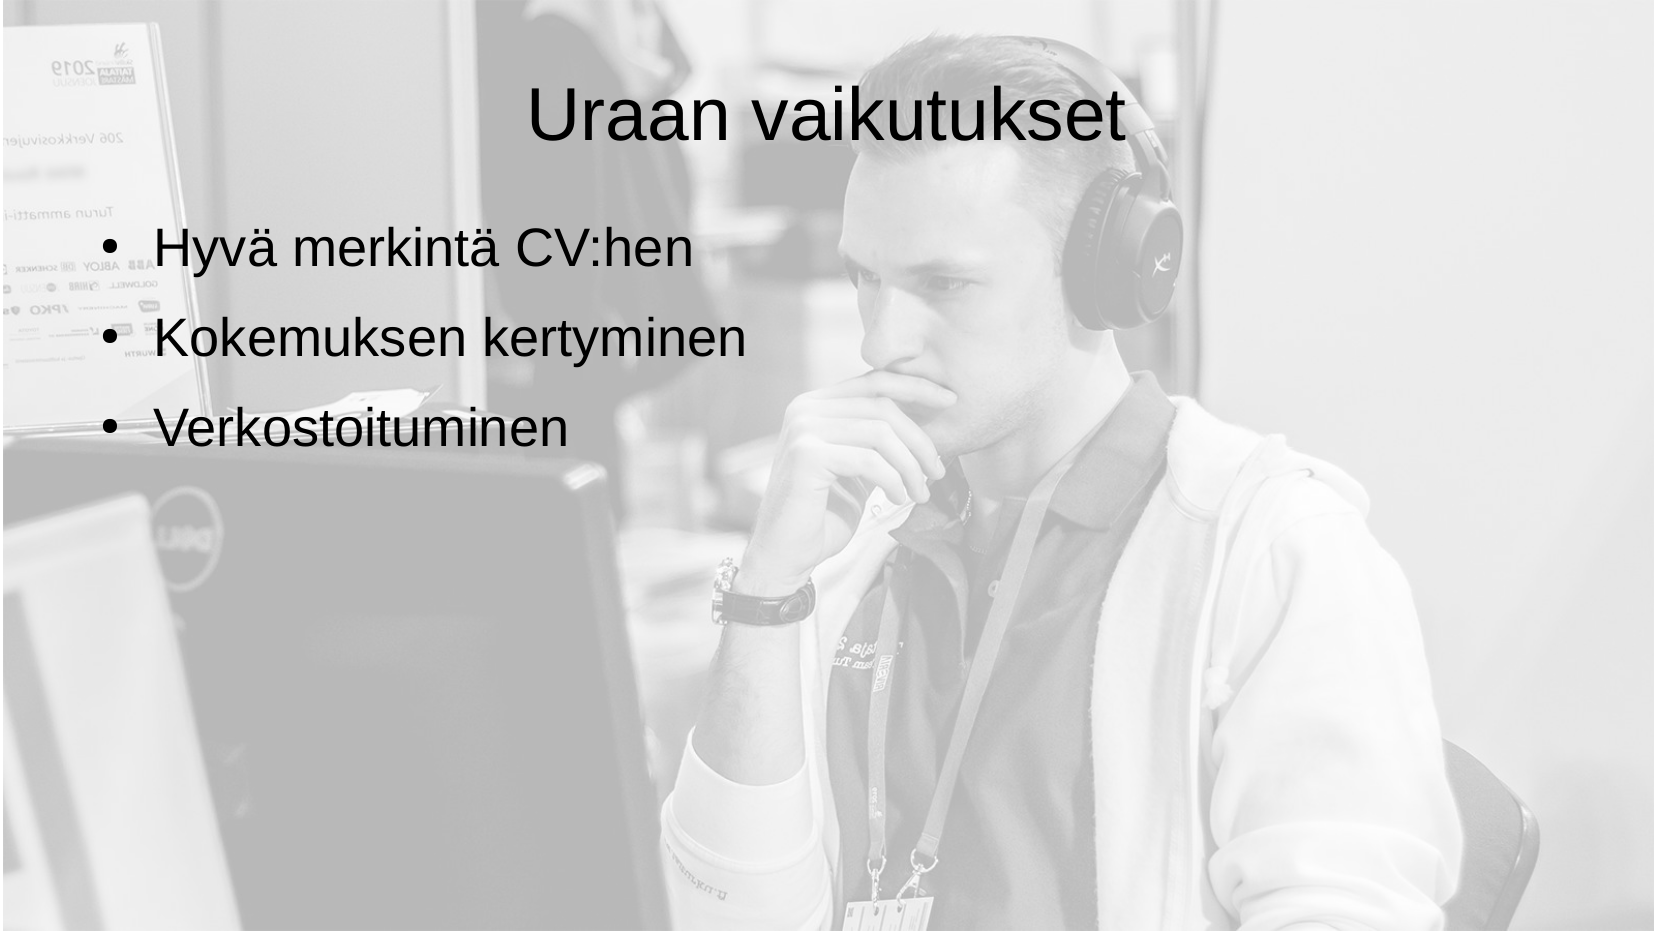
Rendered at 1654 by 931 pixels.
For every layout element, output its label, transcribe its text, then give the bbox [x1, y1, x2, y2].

list Hyvä merkintä CV:hen Kokemuksen kertyminen Verkostoituminen [82, 217, 1571, 758]
title Uraan vaikutukset [82, 37, 1571, 193]
picture [3, 0, 1654, 931]
